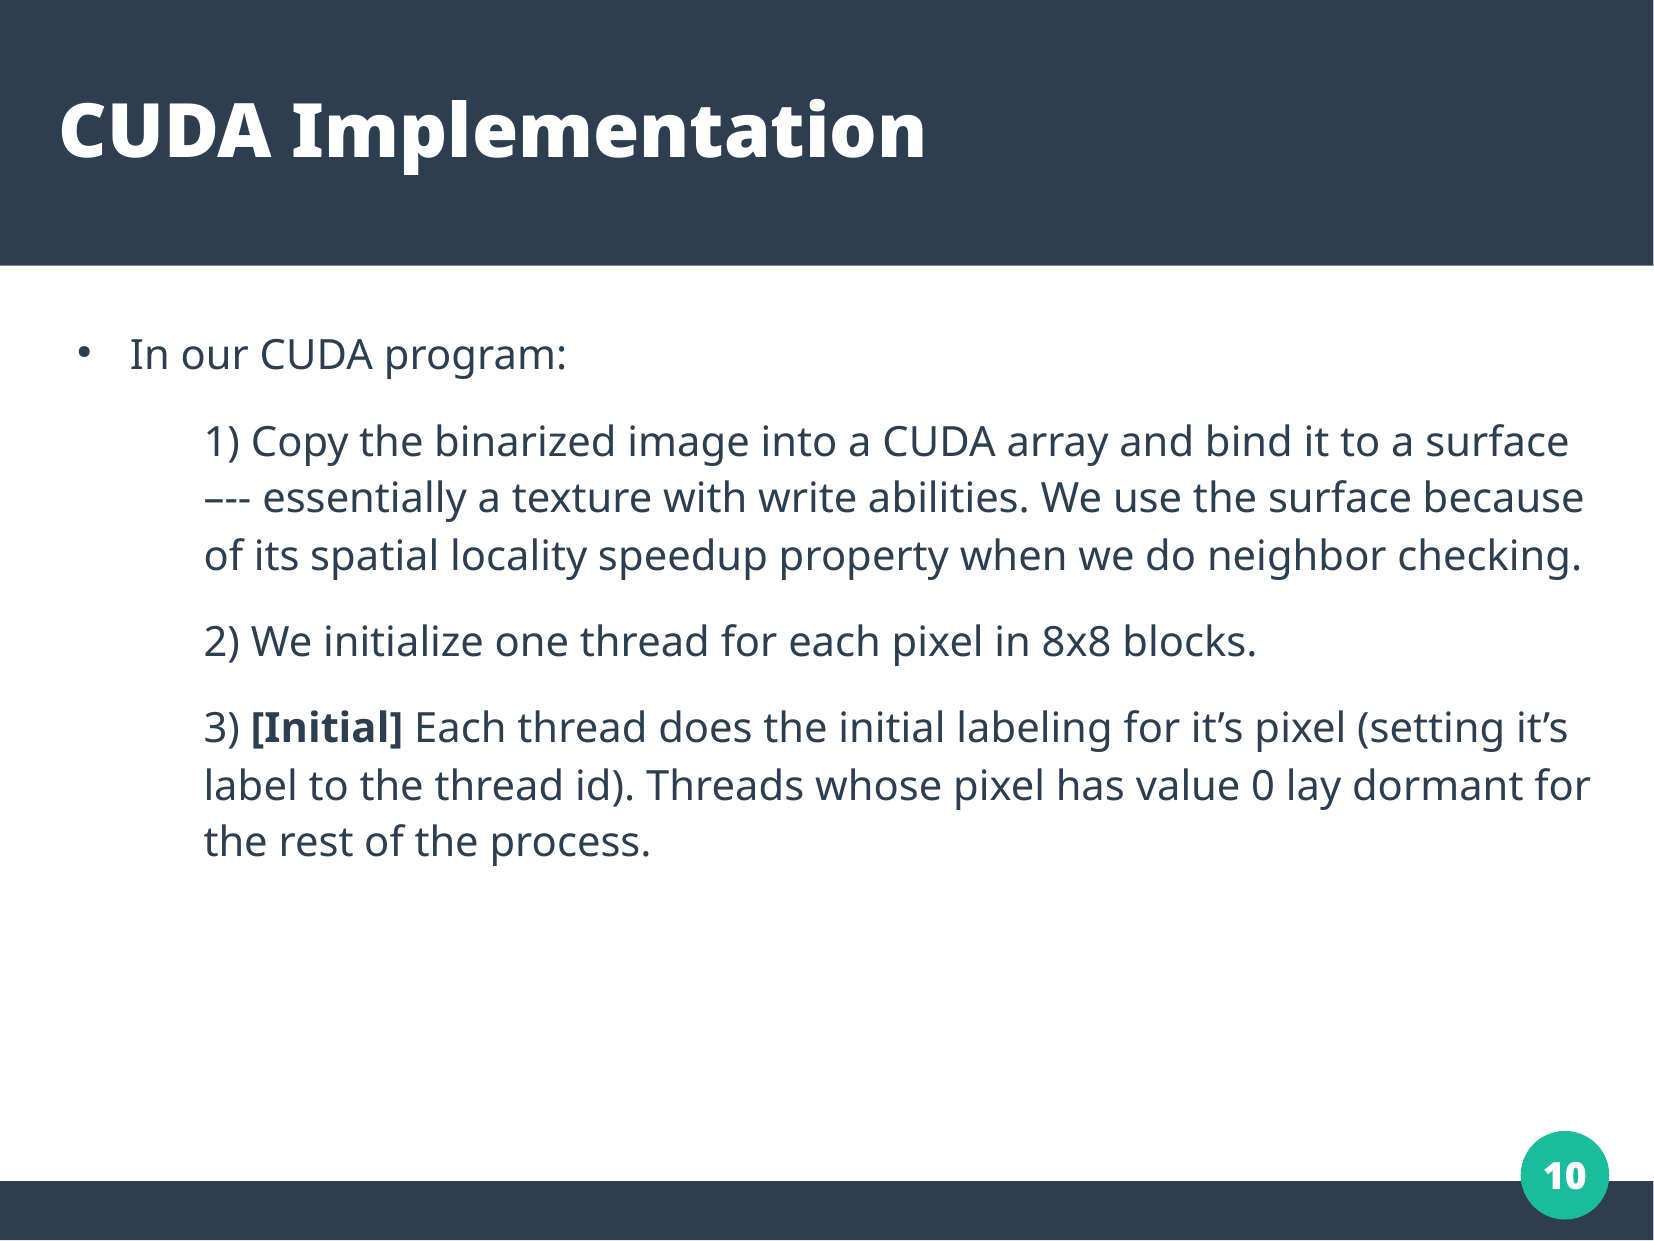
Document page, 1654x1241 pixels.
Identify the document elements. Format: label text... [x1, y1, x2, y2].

list In our CUDA program: 1) Copy the binarized image into a CUDA array and bind it to a surface –-- essentially a texture with write abilities. We use the surface because of its spatial locality speedup property when we do neighbor checking. 2) We initialize one thread for each pixel in 8x8 blocks. 3) [Initial] Each thread does the initial labeling for it’s pixel (setting it’s label to the thread id). Threads whose pixel has value 0 lay dormant for the rest of the process. [59, 324, 1595, 1152]
title CUDA Implementation [59, 49, 1595, 207]
